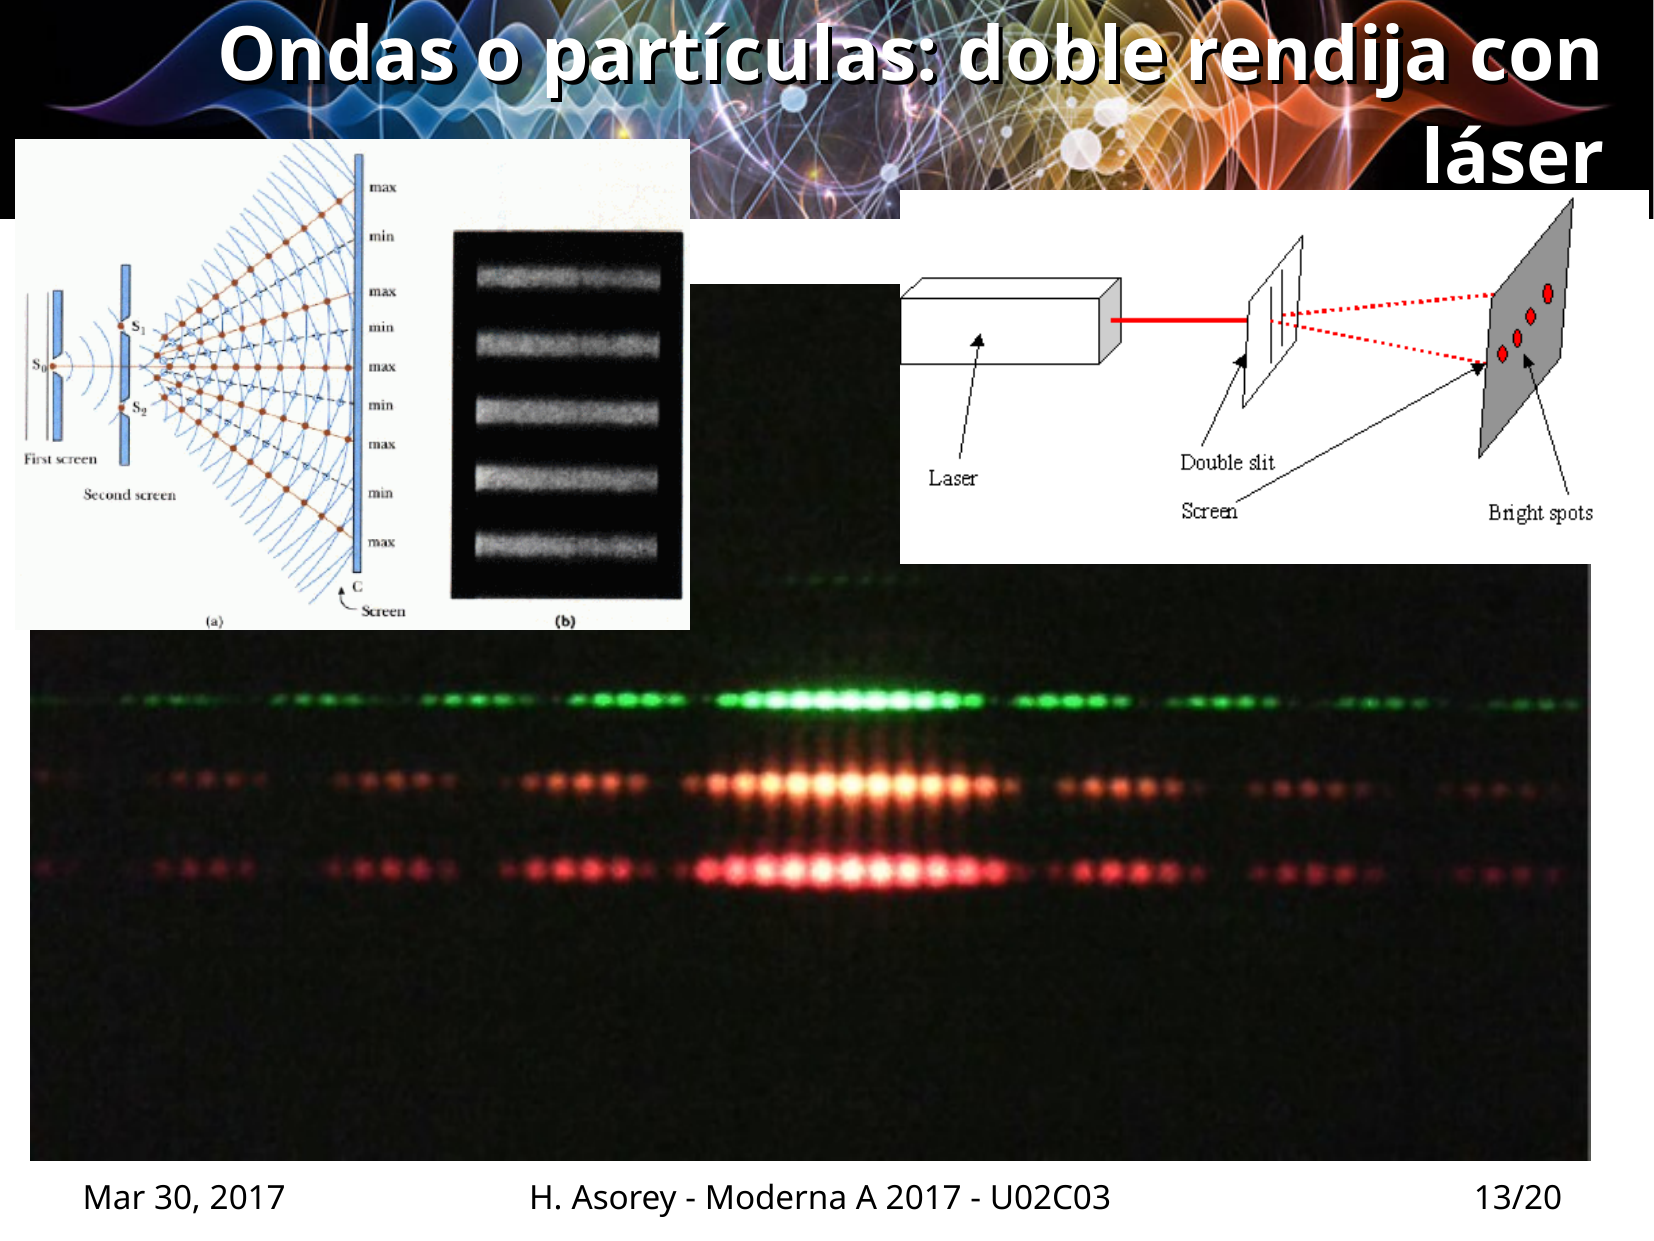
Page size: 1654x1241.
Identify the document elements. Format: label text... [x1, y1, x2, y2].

title Ondas o partículas: doble rendija con láser [45, 15, 1606, 191]
picture [0, 0, 1654, 1161]
